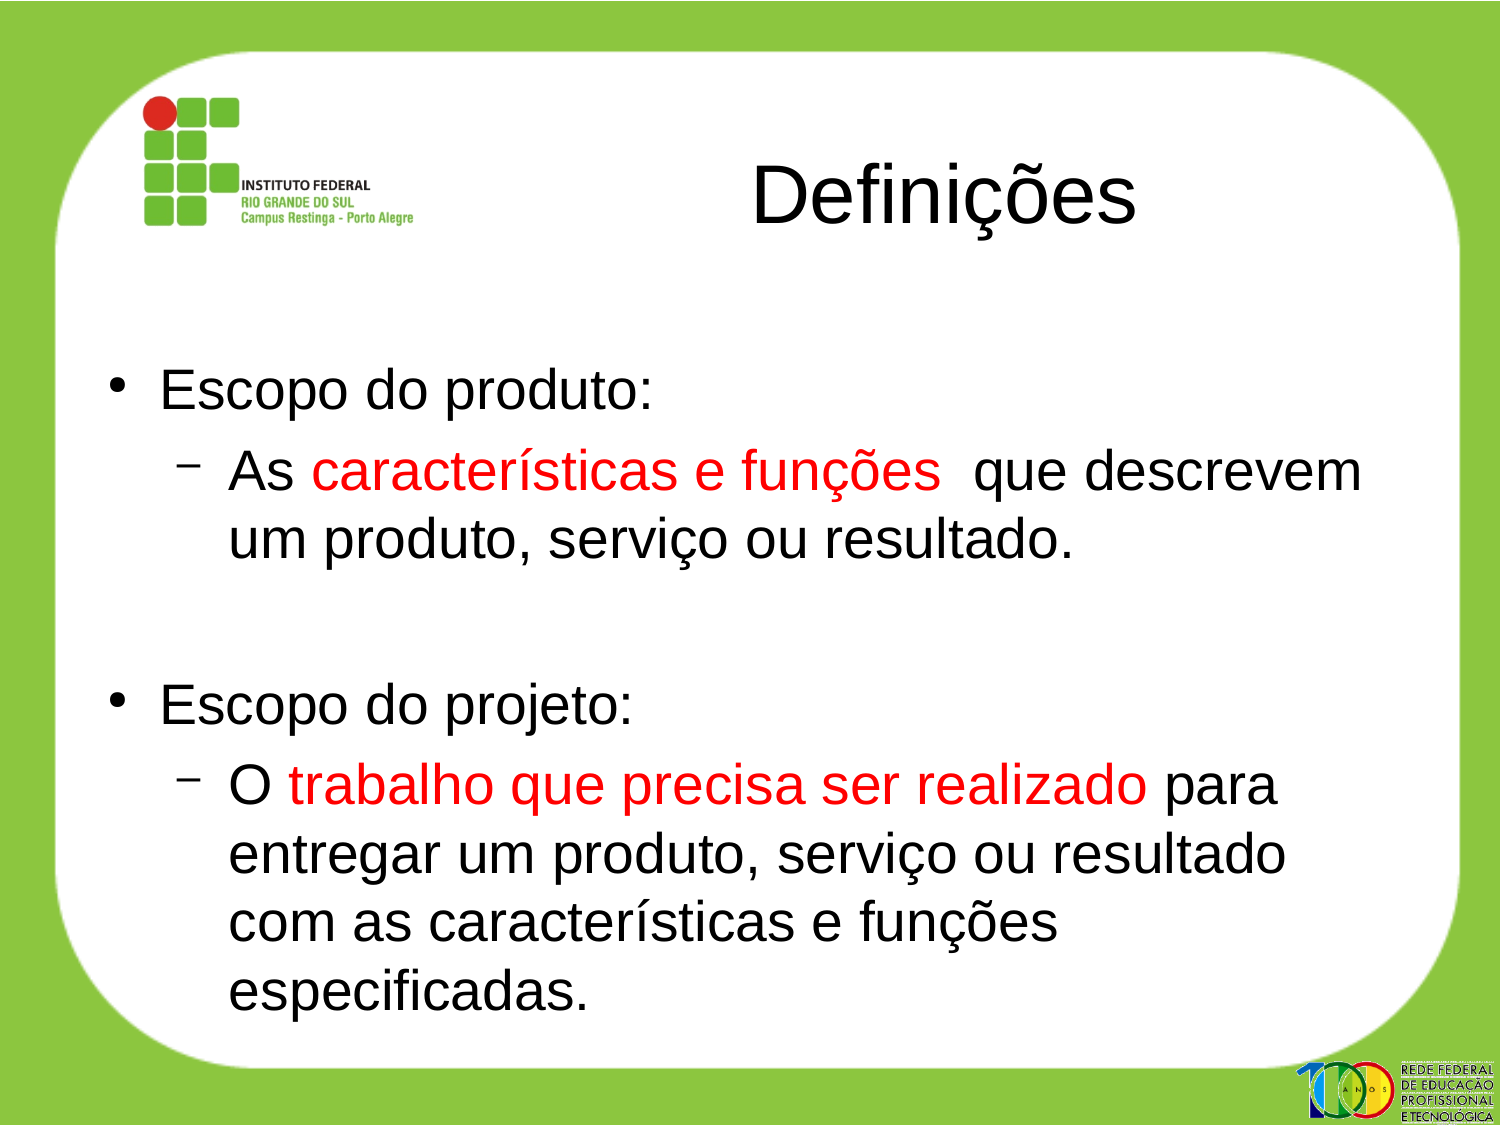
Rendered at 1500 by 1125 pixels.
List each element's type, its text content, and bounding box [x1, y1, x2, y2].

title Definições [699, 60, 1500, 249]
list Escopo do produto: As características e funções que descrevem um produto, serviço ou resultado. Escopo do projeto: O trabalho que precisa ser realizado para entregar um produto, serviço ou resultado com as características e funções especificadas. [75, 262, 1426, 1035]
picture [0, 1, 1500, 1125]
